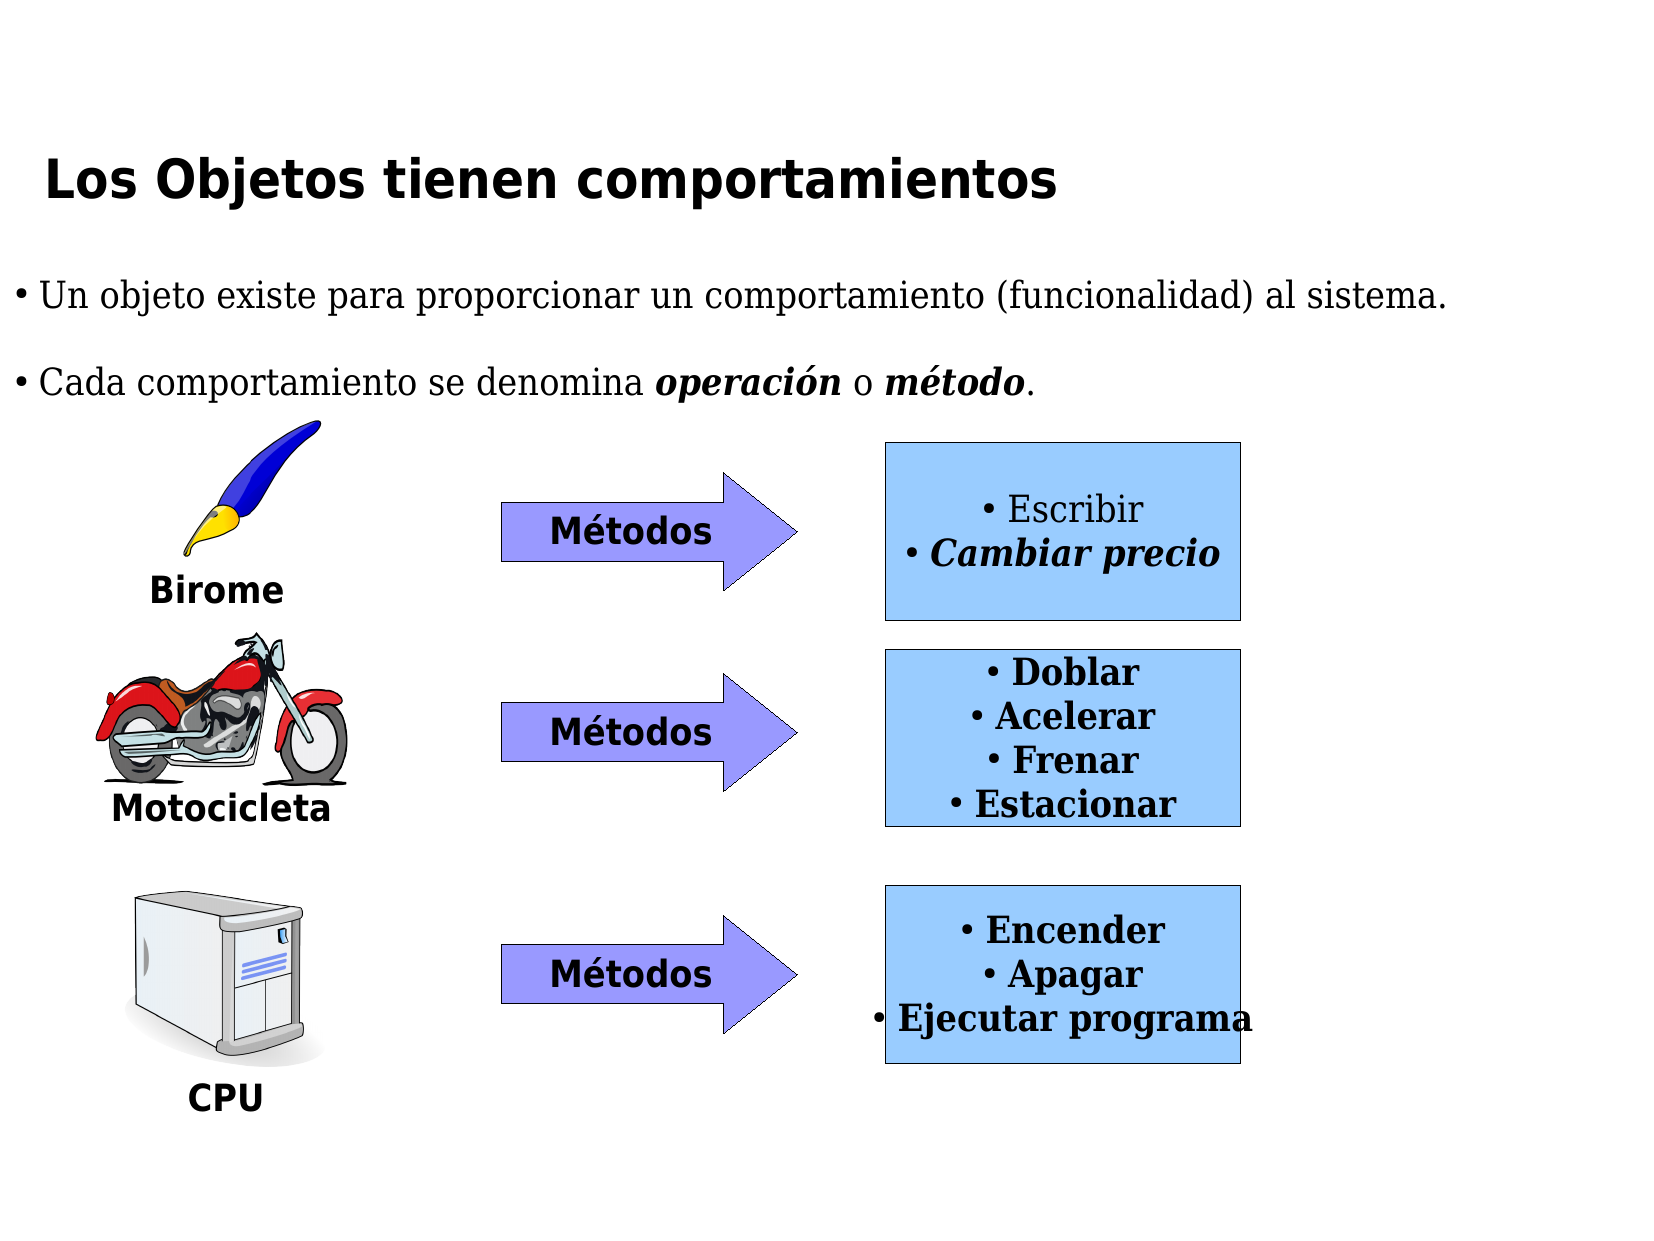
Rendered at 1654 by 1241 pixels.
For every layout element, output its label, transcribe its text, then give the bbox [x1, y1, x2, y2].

text_box Motocicleta [88, 779, 355, 839]
text_box Métodos [501, 472, 798, 591]
text_box Los Objetos tienen comportamientos [30, 140, 1625, 219]
text_box Encender Apagar Ejecutar programa [885, 885, 1241, 1064]
text_box Un objeto existe para proporcionar un comportamiento (funcionalidad) al sistema. Cada comportamiento se denomina operación o método. [0, 266, 1654, 412]
text_box Doblar Acelerar Frenar Estacionar [885, 649, 1241, 827]
text_box Métodos [501, 673, 798, 792]
picture [88, 839, 355, 1099]
text_box Birome [118, 561, 316, 620]
text_box Métodos [501, 915, 798, 1034]
text_box Escribir Cambiar precio [885, 442, 1241, 621]
text_box CPU [127, 1068, 325, 1128]
picture [88, 413, 355, 779]
